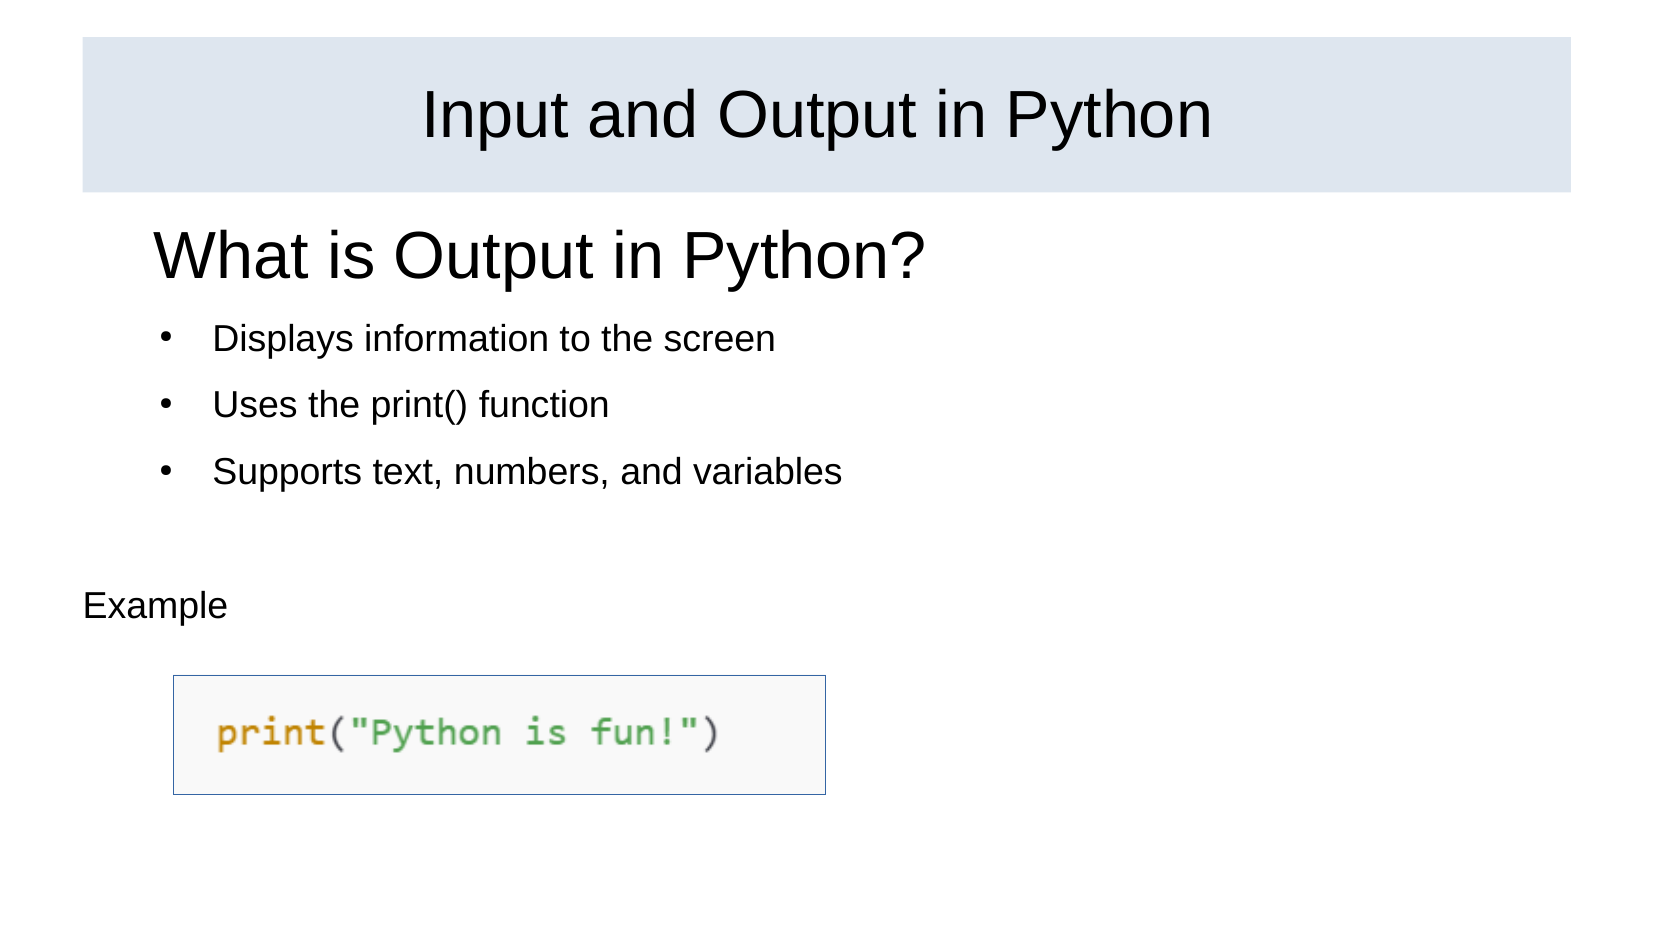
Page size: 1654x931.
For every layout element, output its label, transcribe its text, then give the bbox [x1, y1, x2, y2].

title Input and Output in Python [82, 37, 1571, 193]
list What is Output in Python? Displays information to the screen Uses the print() function Supports text, numbers, and variables Example [82, 217, 1571, 758]
picture [173, 674, 826, 795]
